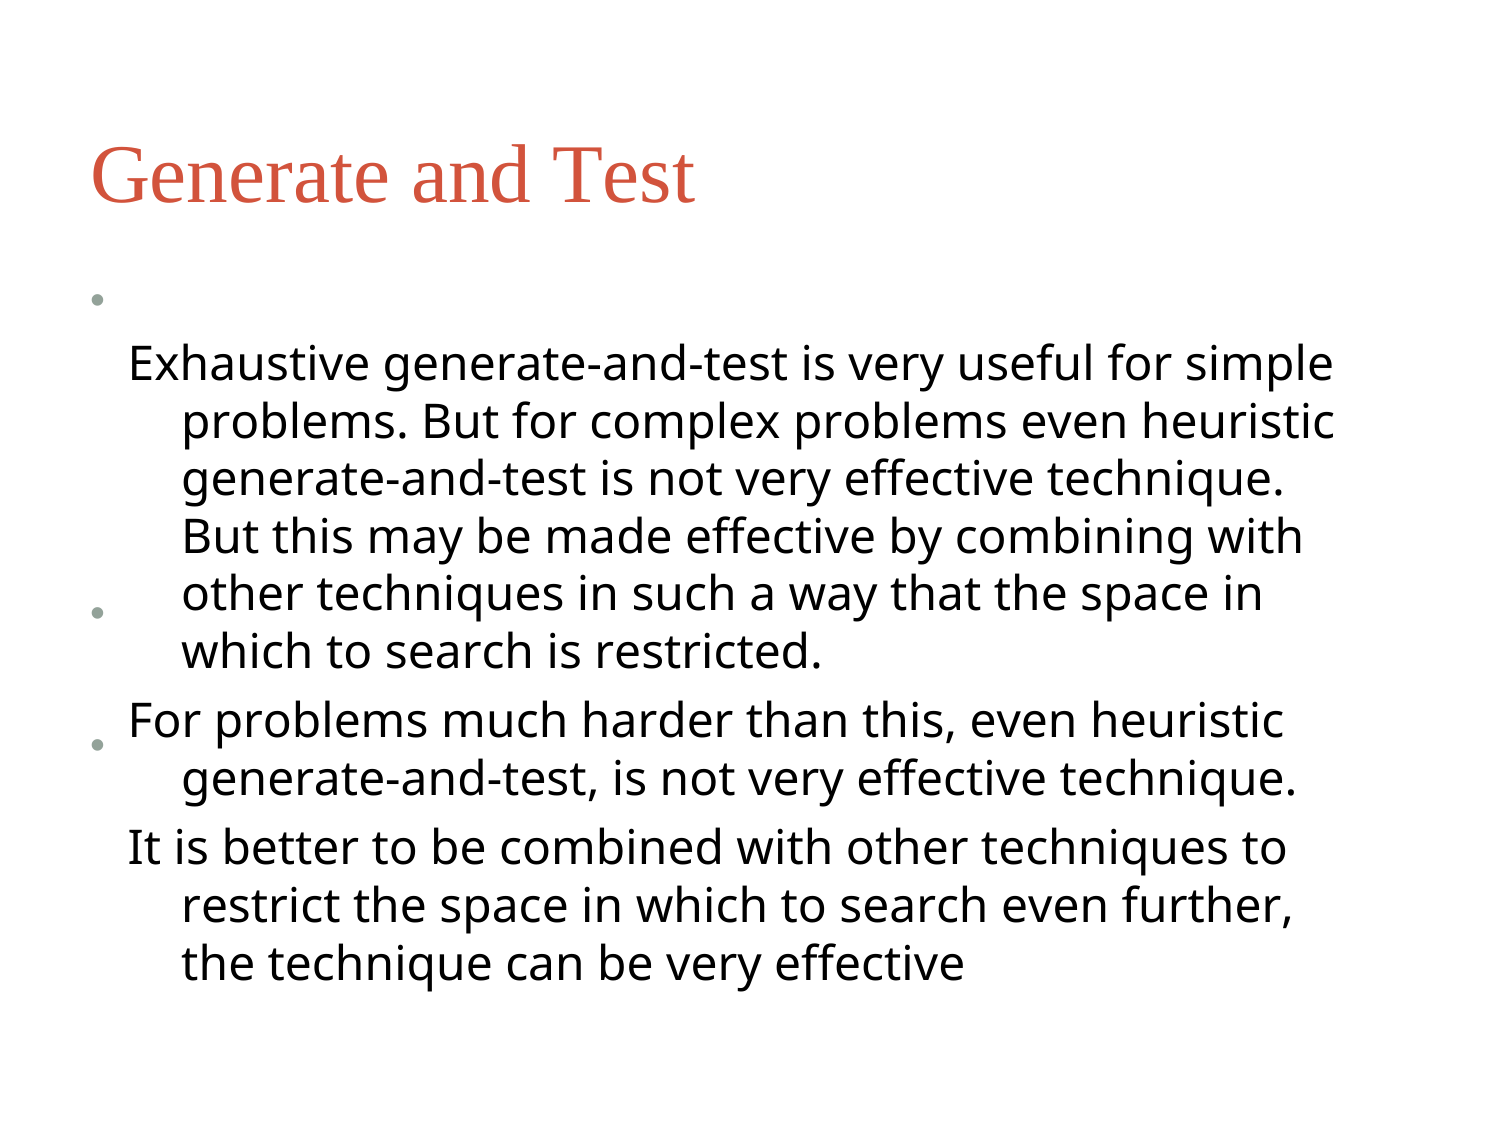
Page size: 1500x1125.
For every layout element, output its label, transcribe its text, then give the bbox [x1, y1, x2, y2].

text_box Generate and Test [75, 87, 1426, 250]
text_box Exhaustive generate-and-test is very useful for simple problems. But for complex problems even heuristic generate-and-test is not very effective technique. But this may be made effective by combining with other techniques in such a way that the space in which to search is restricted. For problems much harder than this, even heuristic generate-and-test, is not very effective technique. It is better to be combined with other techniques to restrict the space in which to search even further, the technique can be very effective. [75, 262, 1426, 1063]
list Exhaustive generate-and-test is very useful for simple problems. But for complex problems even heuristic generate-and-test is not very effective technique. But this may be made effective by combining with other techniques in such a way that the space in which to search is restricted. For problems much harder than this, even heuristic generate-and-test, is not very effective technique. It is better to be combined with other techniques to restrict the space in which to search even further, the technique can be very effective [112, 324, 1387, 999]
text_box Generate and Test [102, 152, 112, 197]
title [112, 92, 1387, 295]
